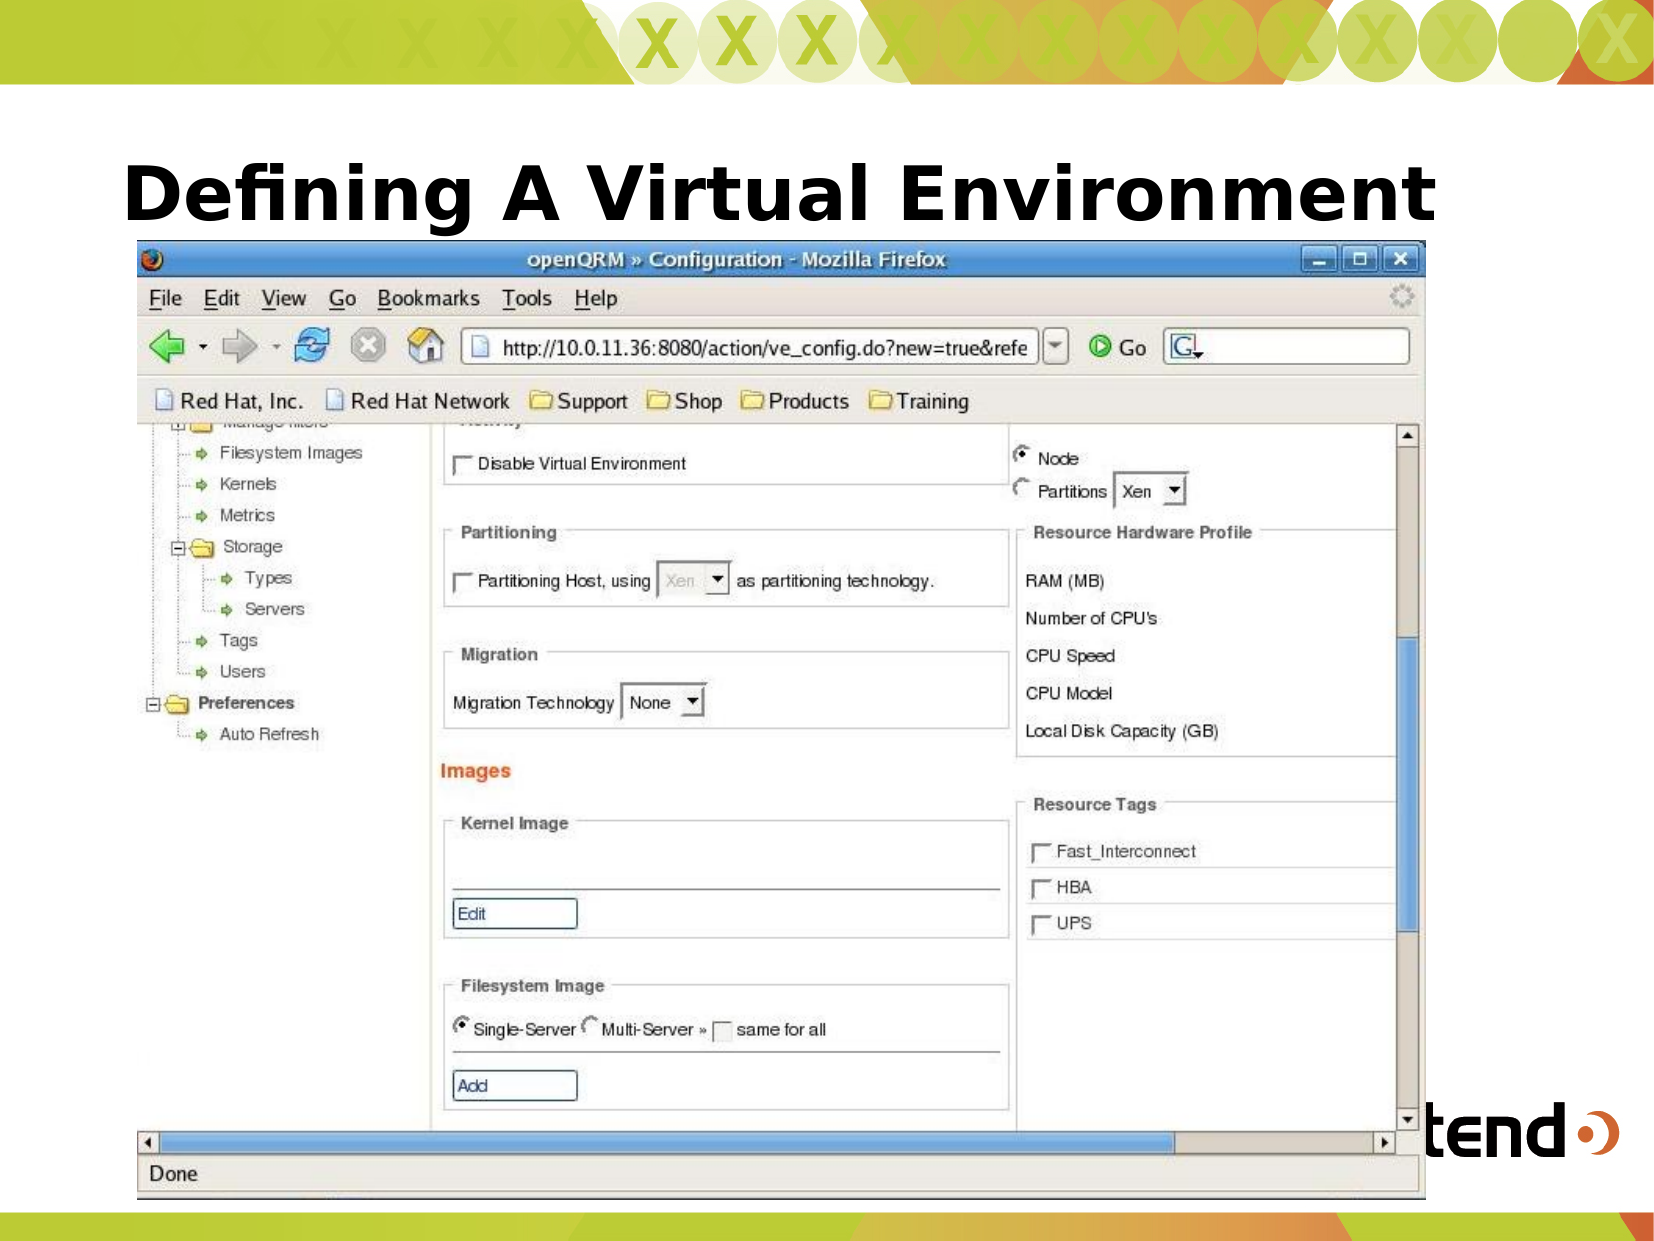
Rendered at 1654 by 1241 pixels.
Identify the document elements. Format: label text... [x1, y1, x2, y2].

picture [0, 0, 1654, 1241]
title Defining A Virtual Environment [121, 91, 1534, 299]
